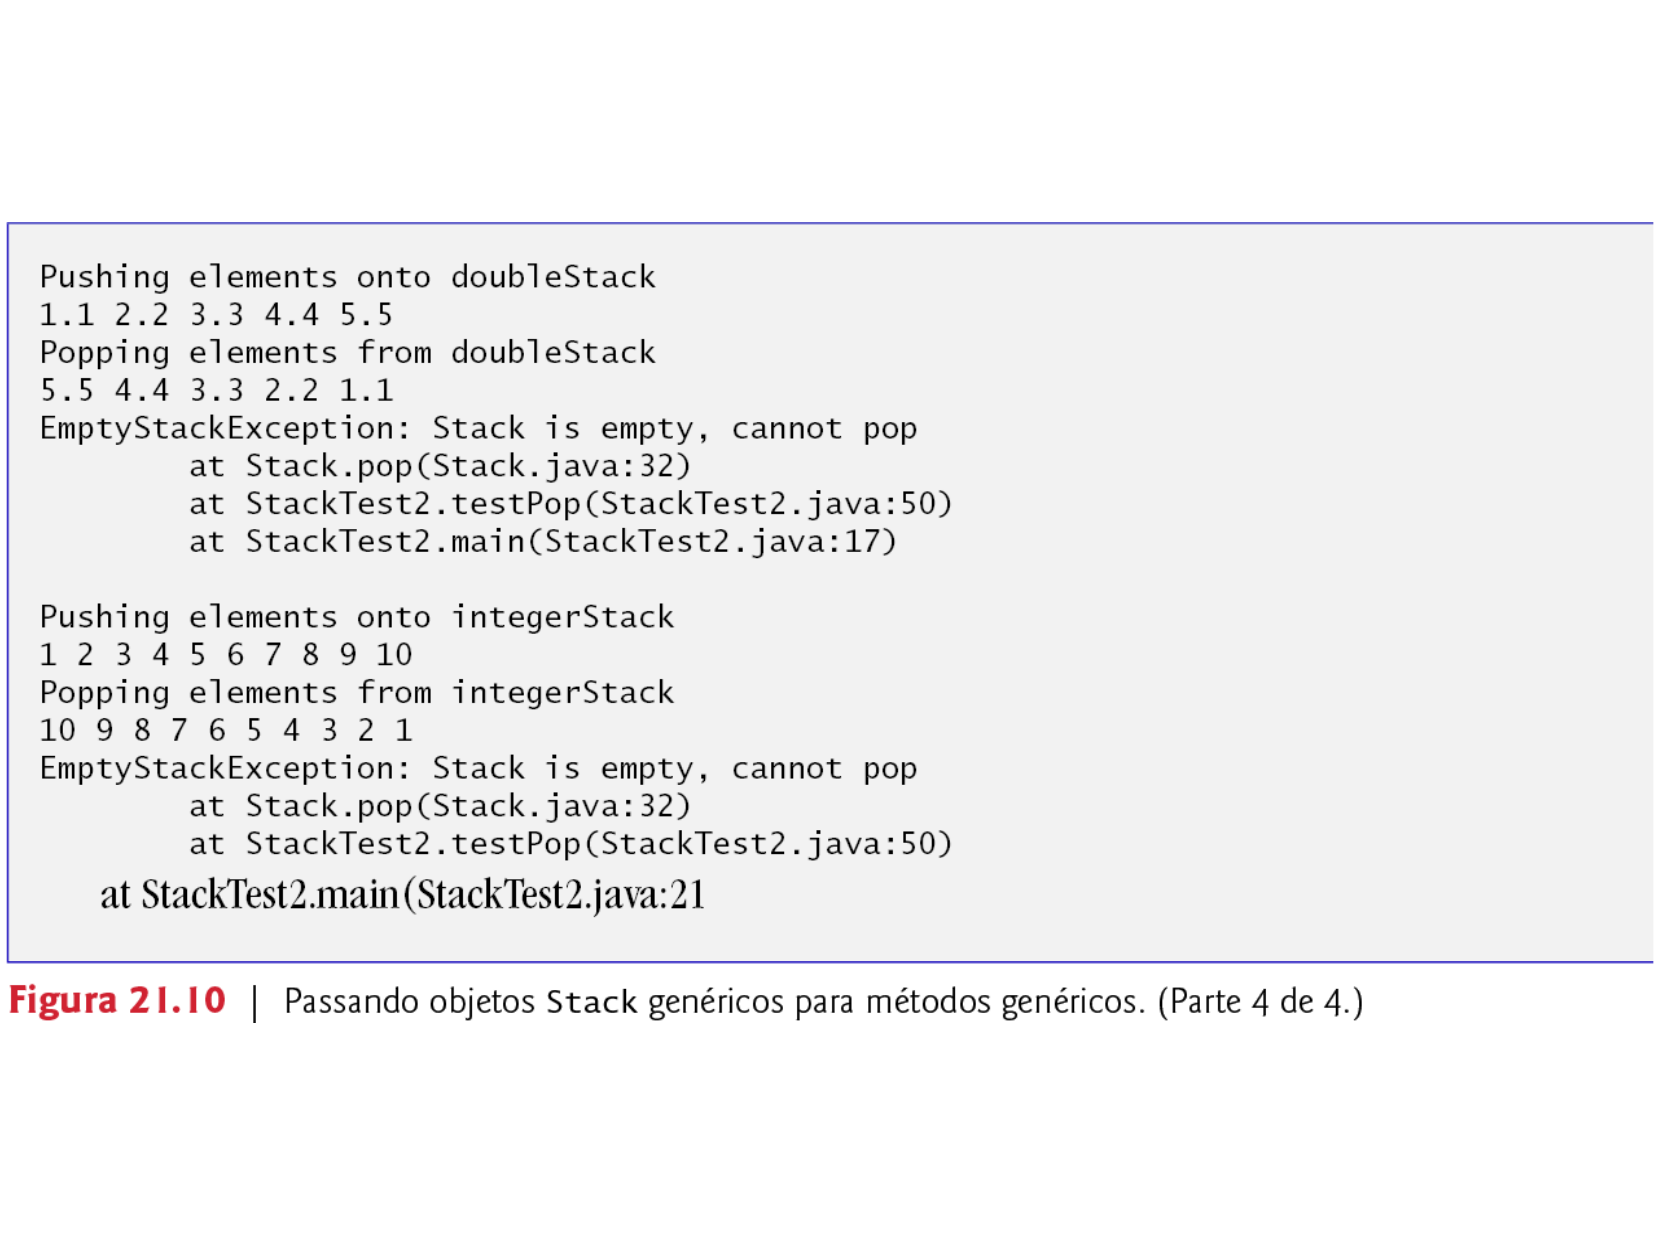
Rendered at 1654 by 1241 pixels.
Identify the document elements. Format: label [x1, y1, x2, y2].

picture [6, 222, 1654, 1023]
